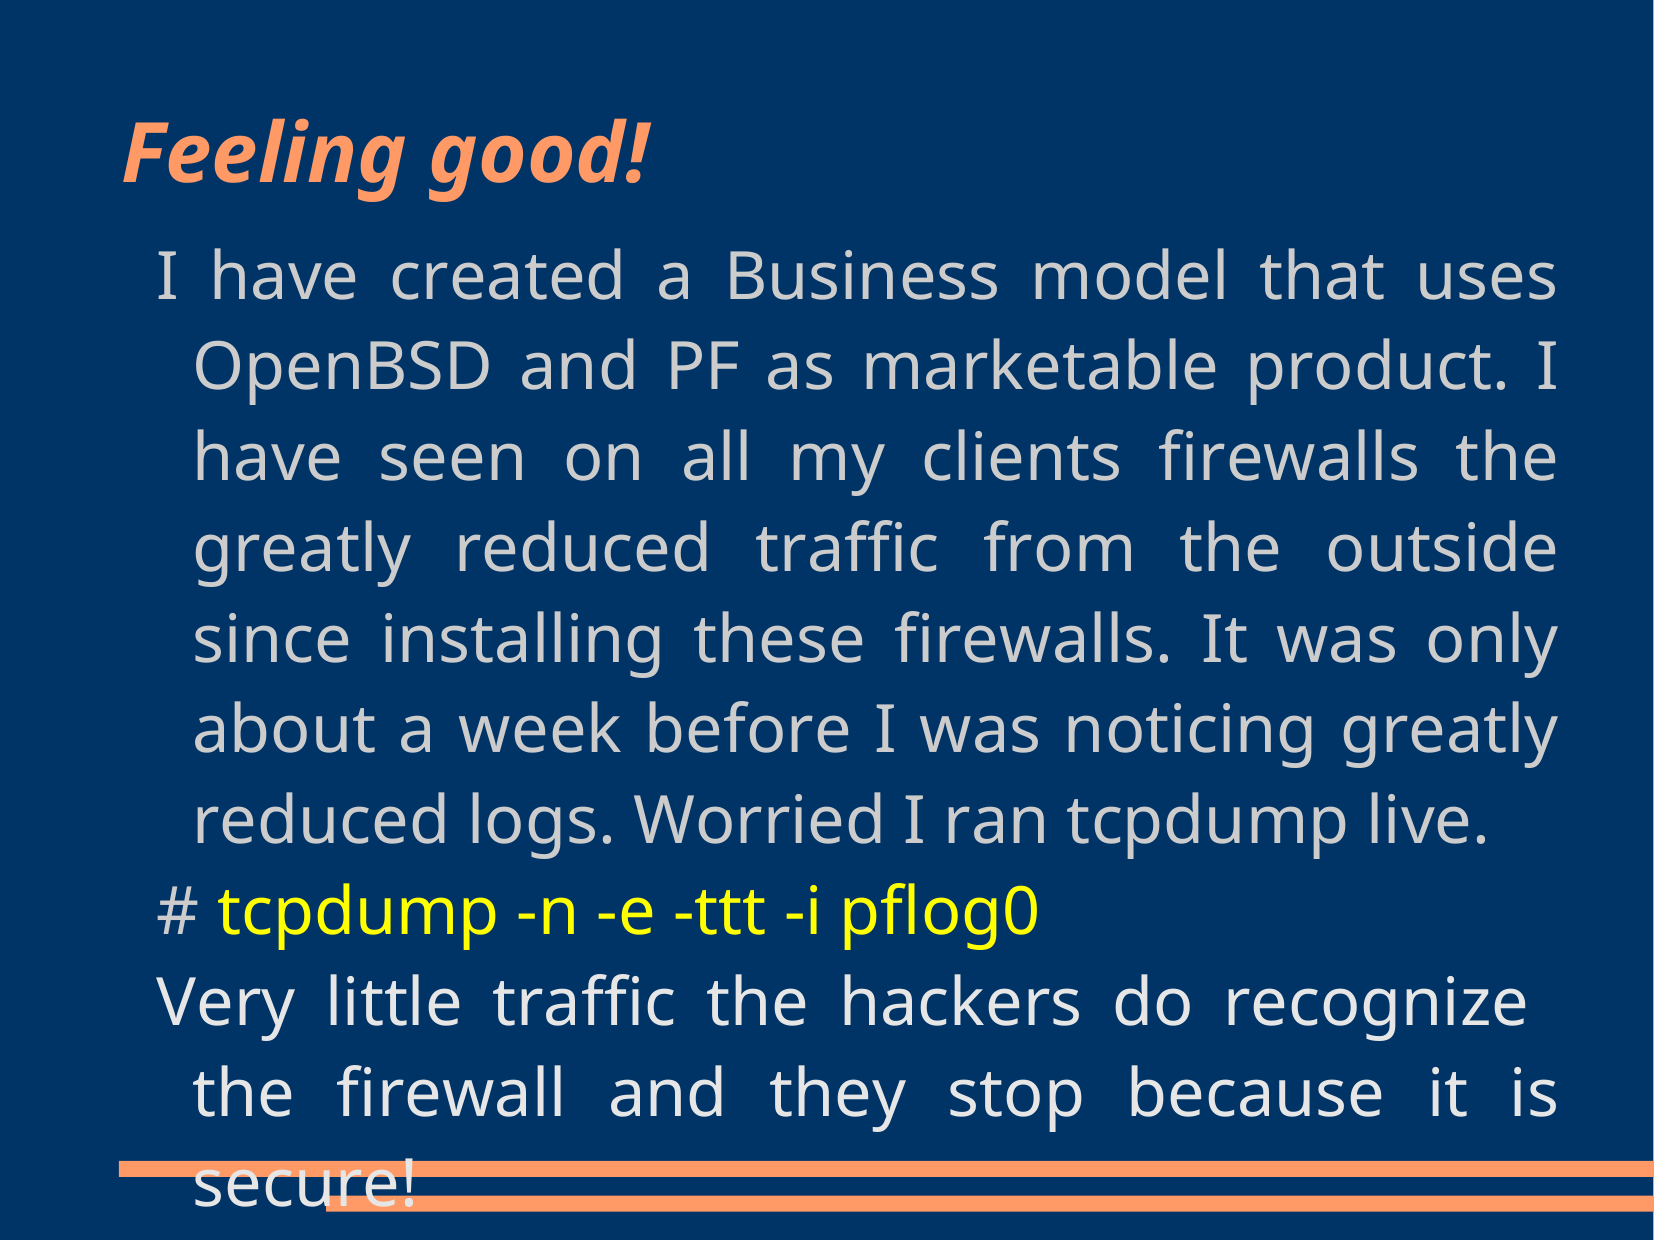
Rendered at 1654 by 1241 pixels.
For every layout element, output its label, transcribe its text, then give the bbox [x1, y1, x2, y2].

title Feeling good! [121, 46, 1534, 254]
subtitle I have created a Business model that uses OpenBSD and PF as marketable product. I have seen on all my clients firewalls the greatly reduced traffic from the outside since installing these firewalls. It was only about a week before I was noticing greatly reduced logs. Worried I ran tcpdump live. # tcpdump -n -e -ttt -i pflog0 Very little traffic the hackers do recognize the firewall and they stop because it is secure! [121, 322, 1561, 1133]
